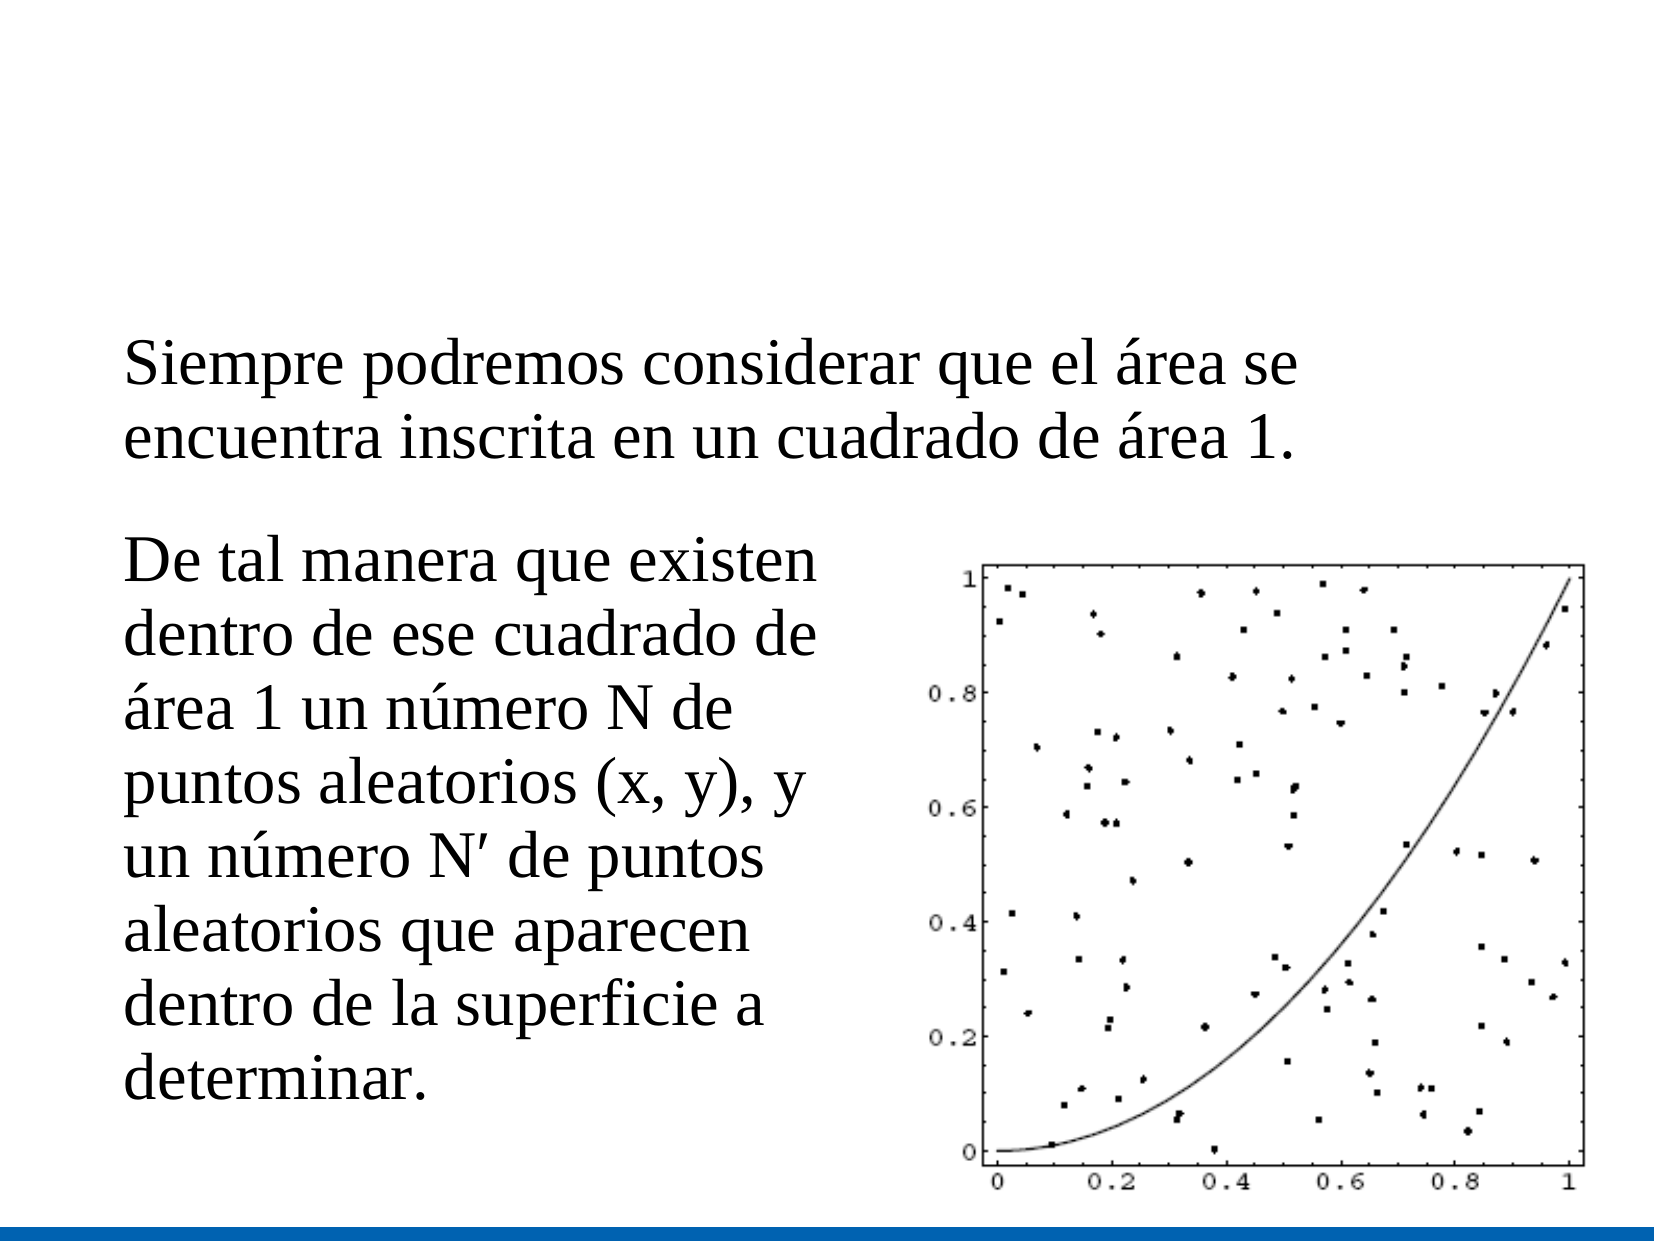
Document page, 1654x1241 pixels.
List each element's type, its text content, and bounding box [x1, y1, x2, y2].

list De tal manera que existen dentro de ese cuadrado de área 1 un número N de puntos aleatorios (x, y), y un número N′ de puntos aleatorios que aparecen dentro de la superficie a determinar. [124, 521, 859, 1211]
picture [924, 548, 1625, 1211]
list Siempre podremos considerar que el área se encuentra inscrita en un cuadrado de área 1. [123, 324, 1536, 502]
